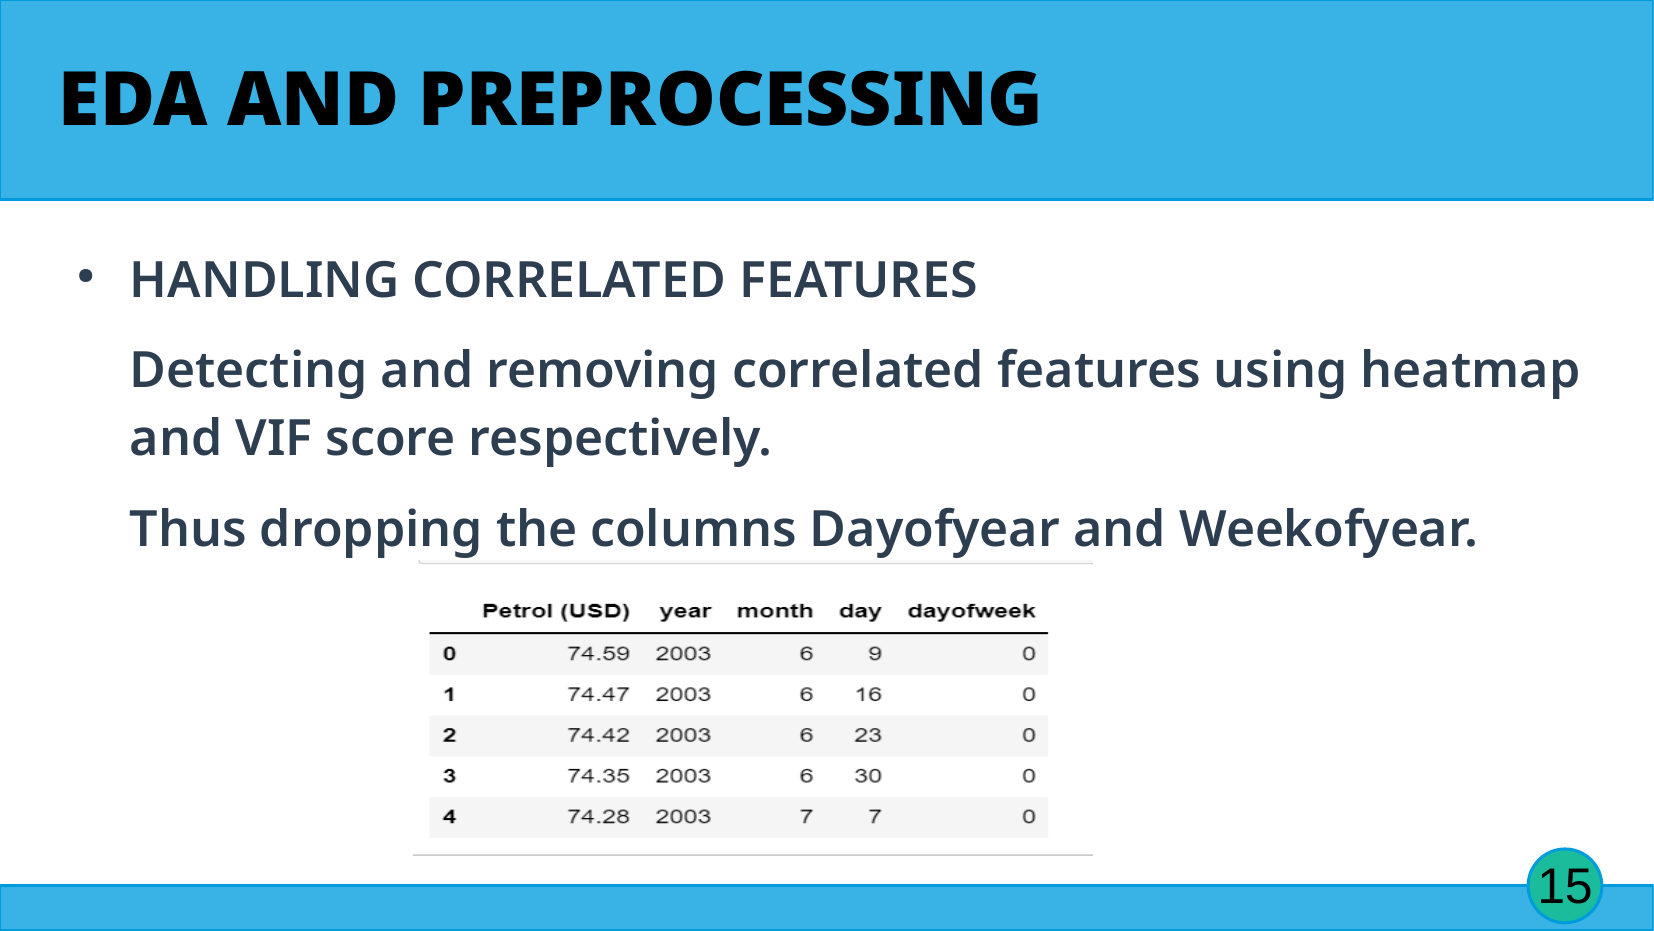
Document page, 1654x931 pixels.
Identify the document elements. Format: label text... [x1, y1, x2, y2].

list HANDLING CORRELATED FEATURES Detecting and removing correlated features using heatmap and VIF score respectively. Thus dropping the columns Dayofyear and Weekofyear. [59, 243, 1595, 864]
picture [413, 560, 1093, 864]
title EDA AND PREPROCESSING [59, 37, 1595, 155]
